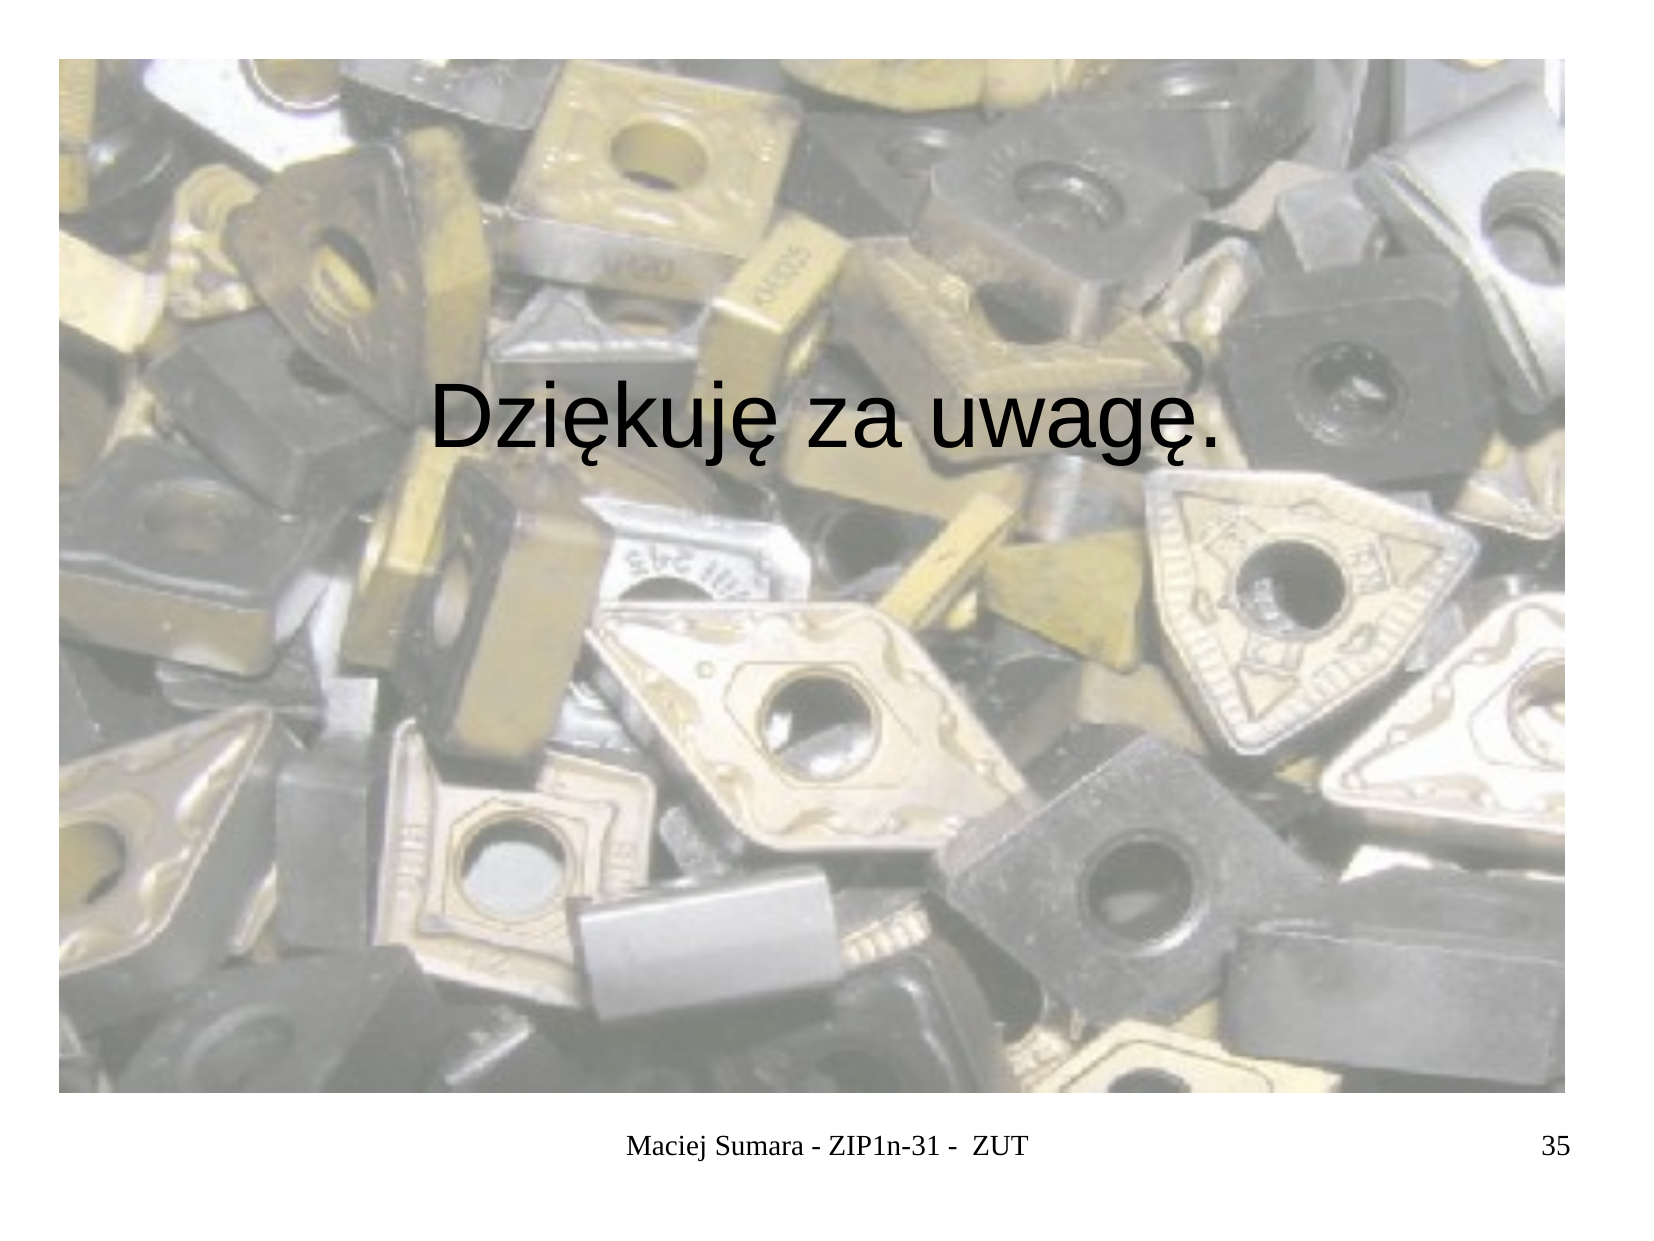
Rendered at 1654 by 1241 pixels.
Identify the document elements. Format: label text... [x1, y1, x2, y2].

picture [59, 59, 82, 1093]
subtitle Dziękuję za uwagę. [82, 49, 1571, 1109]
